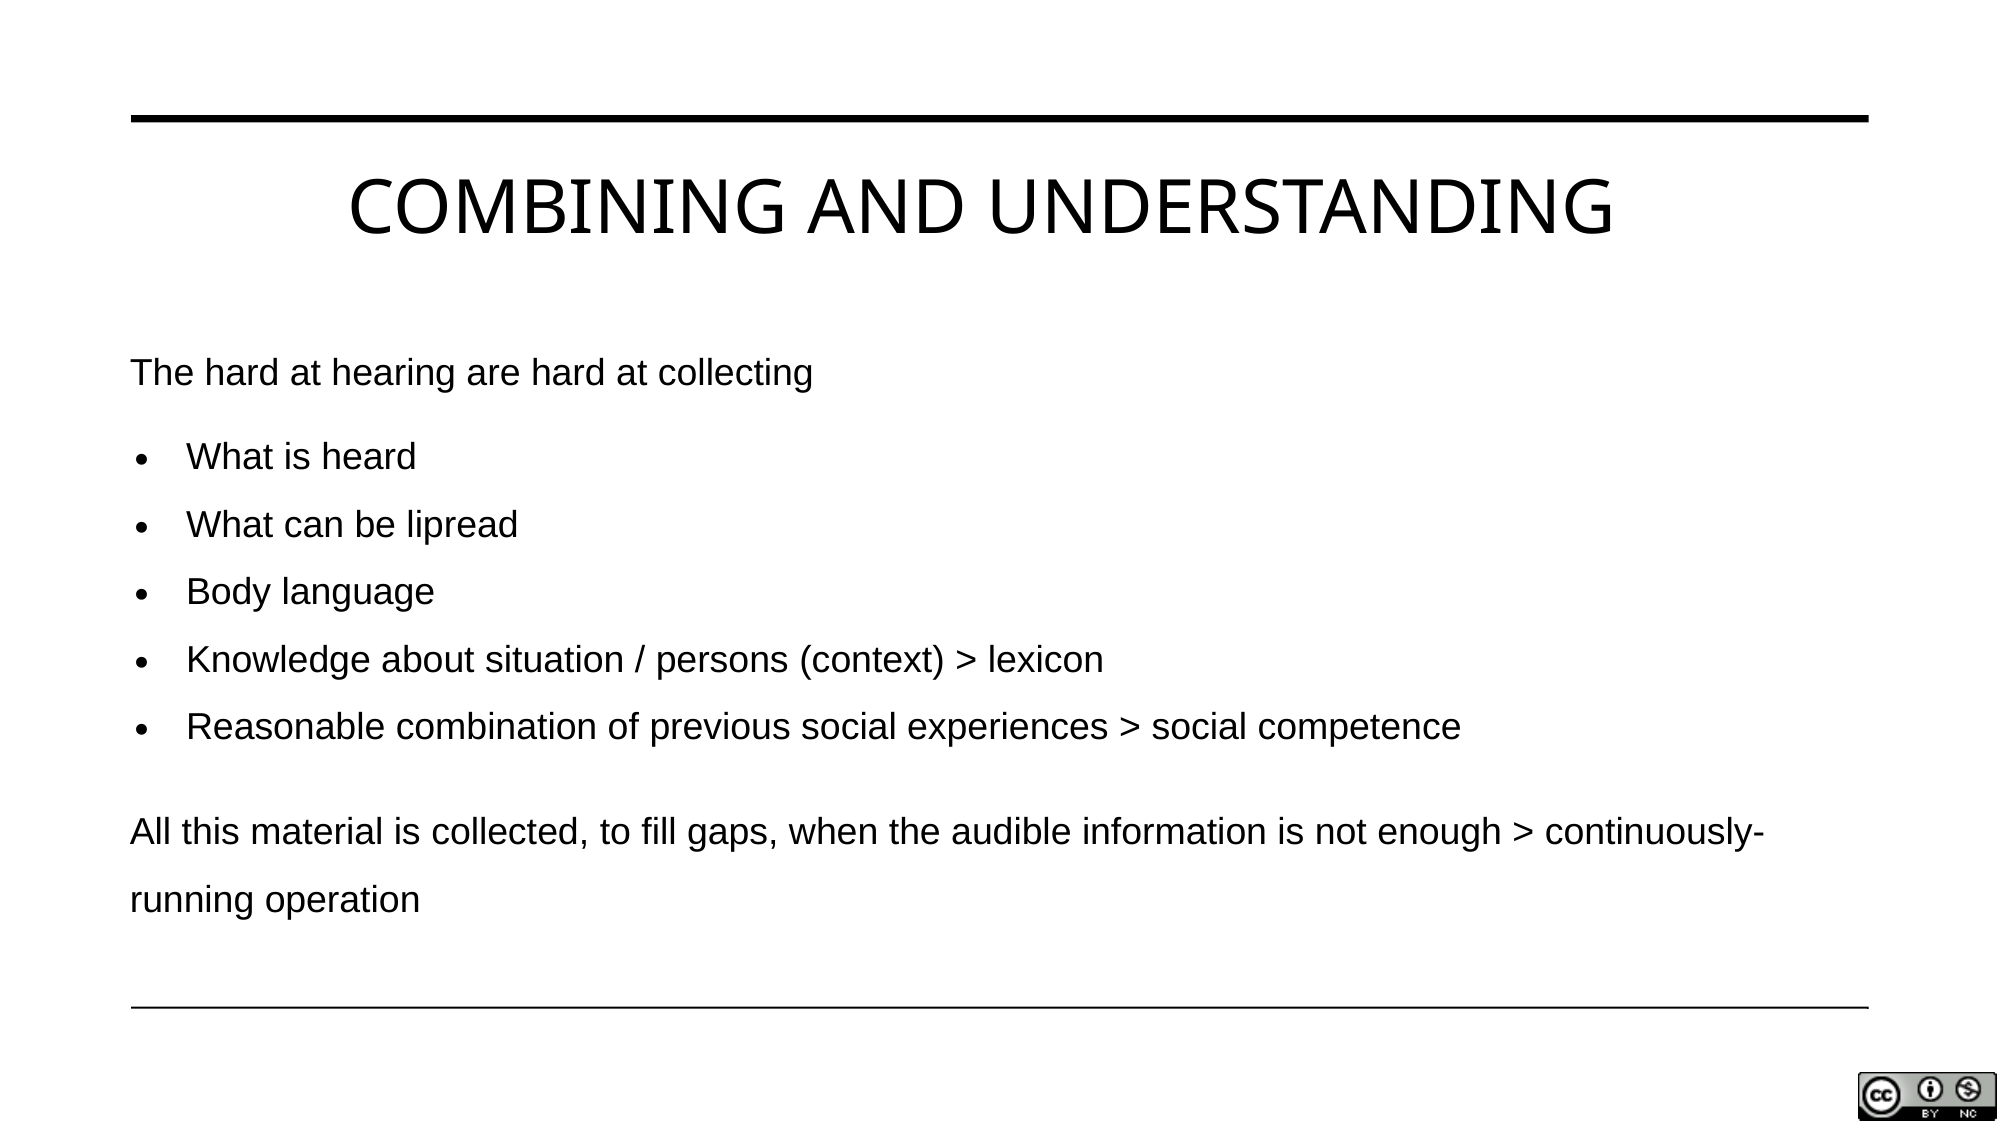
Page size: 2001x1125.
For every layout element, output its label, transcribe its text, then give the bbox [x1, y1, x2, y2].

text_box The hard at hearing are hard at collecting What is heard What can be lipread Body language Knowledge about situation / persons (context) > lexicon Reasonable combination of previous social experiences > social competence All this material is collected, to fill gaps, when the audible information is not enough > continuously-running operation [114, 256, 1869, 928]
title COMBINING AND UNDERSTANDING [114, 151, 1869, 256]
picture [1858, 1072, 1997, 1121]
